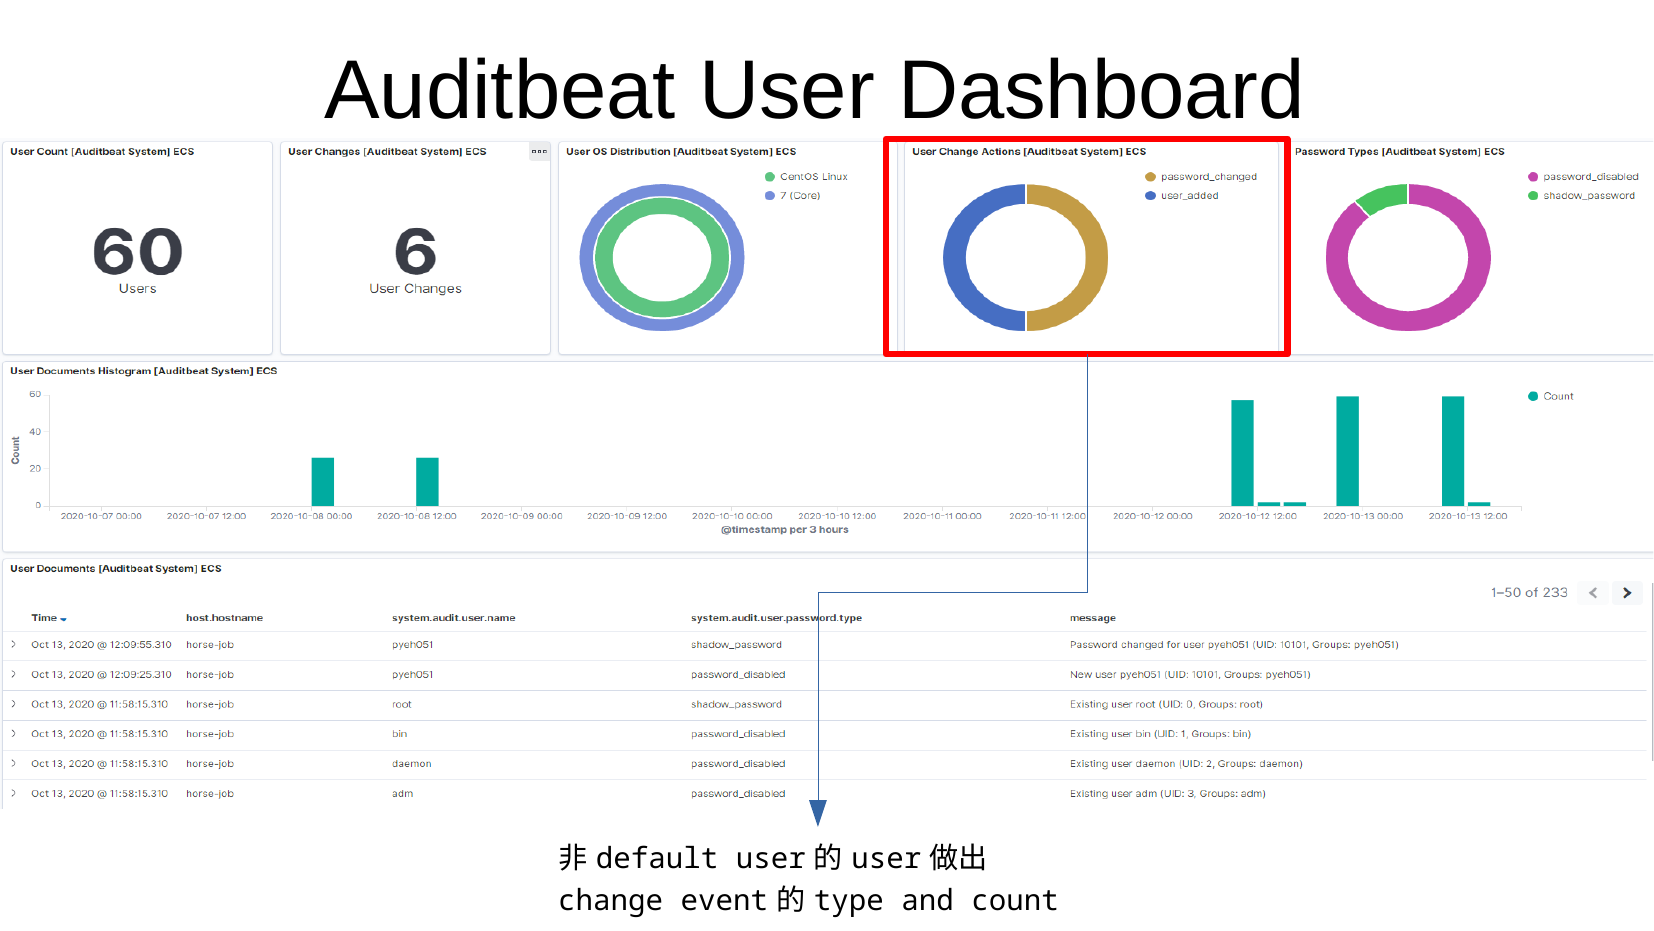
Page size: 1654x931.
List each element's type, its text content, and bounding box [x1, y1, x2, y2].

picture [889, 142, 1284, 351]
text_box 非default user的user做出change event的type and count [543, 826, 1093, 926]
text_box Auditbeat User Dashboard [47, 35, 1607, 138]
picture [0, 138, 1087, 810]
picture [819, 138, 1654, 810]
